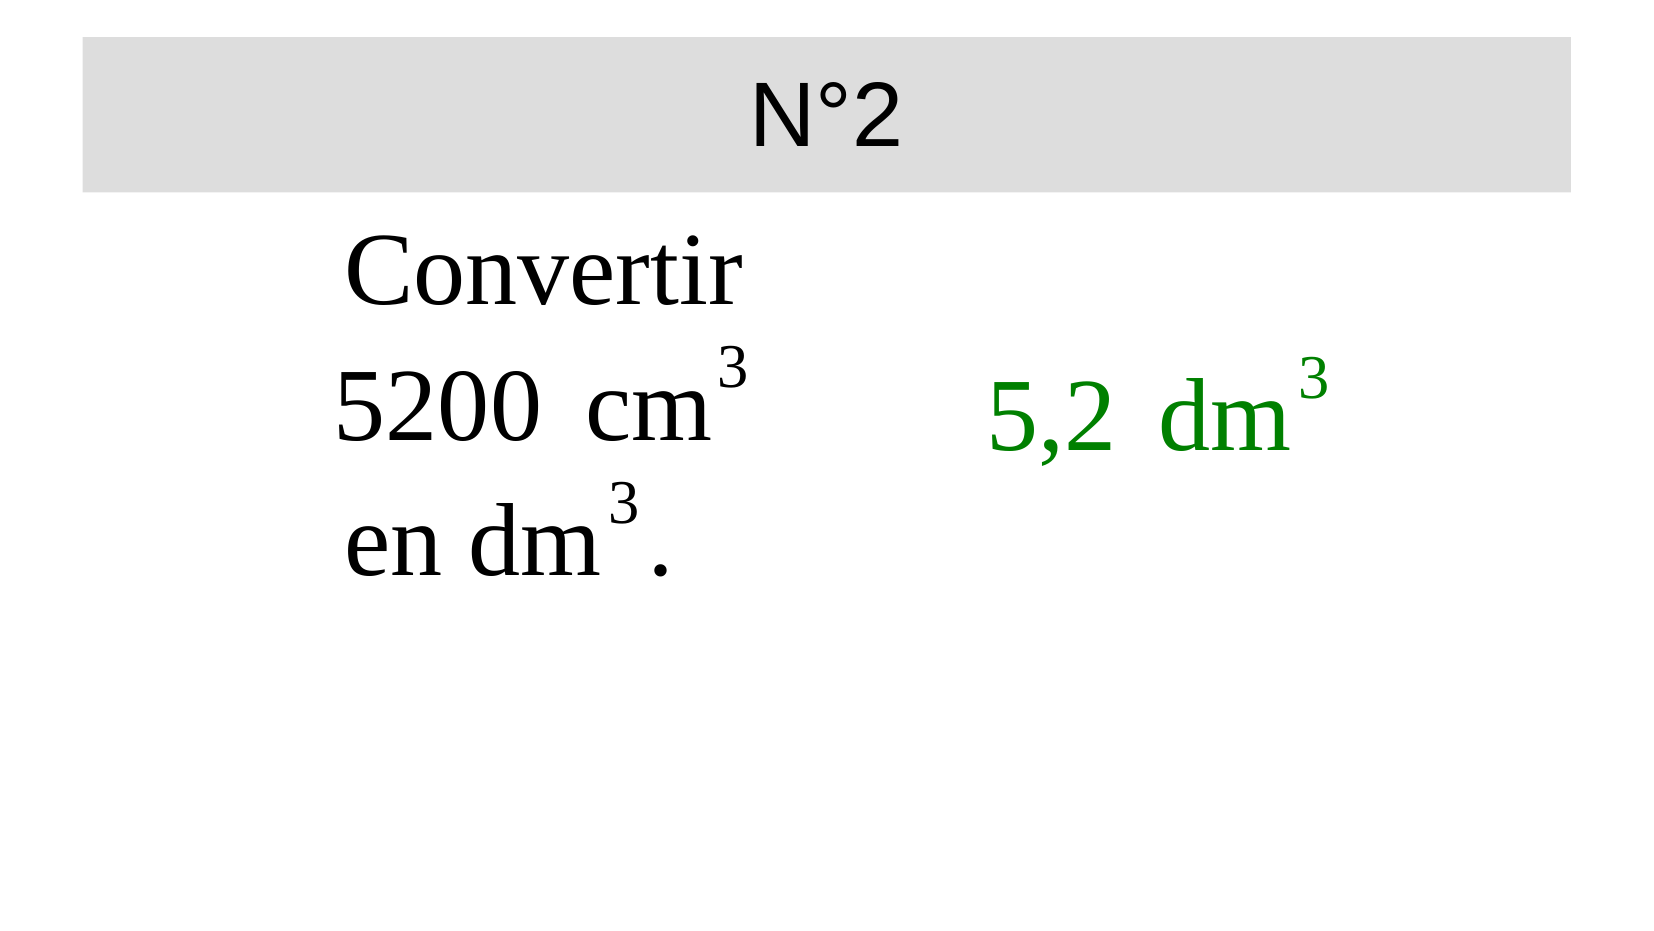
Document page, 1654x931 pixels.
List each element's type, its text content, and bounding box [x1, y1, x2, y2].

title N°2 [82, 37, 1571, 193]
chart [307, 212, 776, 598]
chart [980, 342, 1336, 473]
